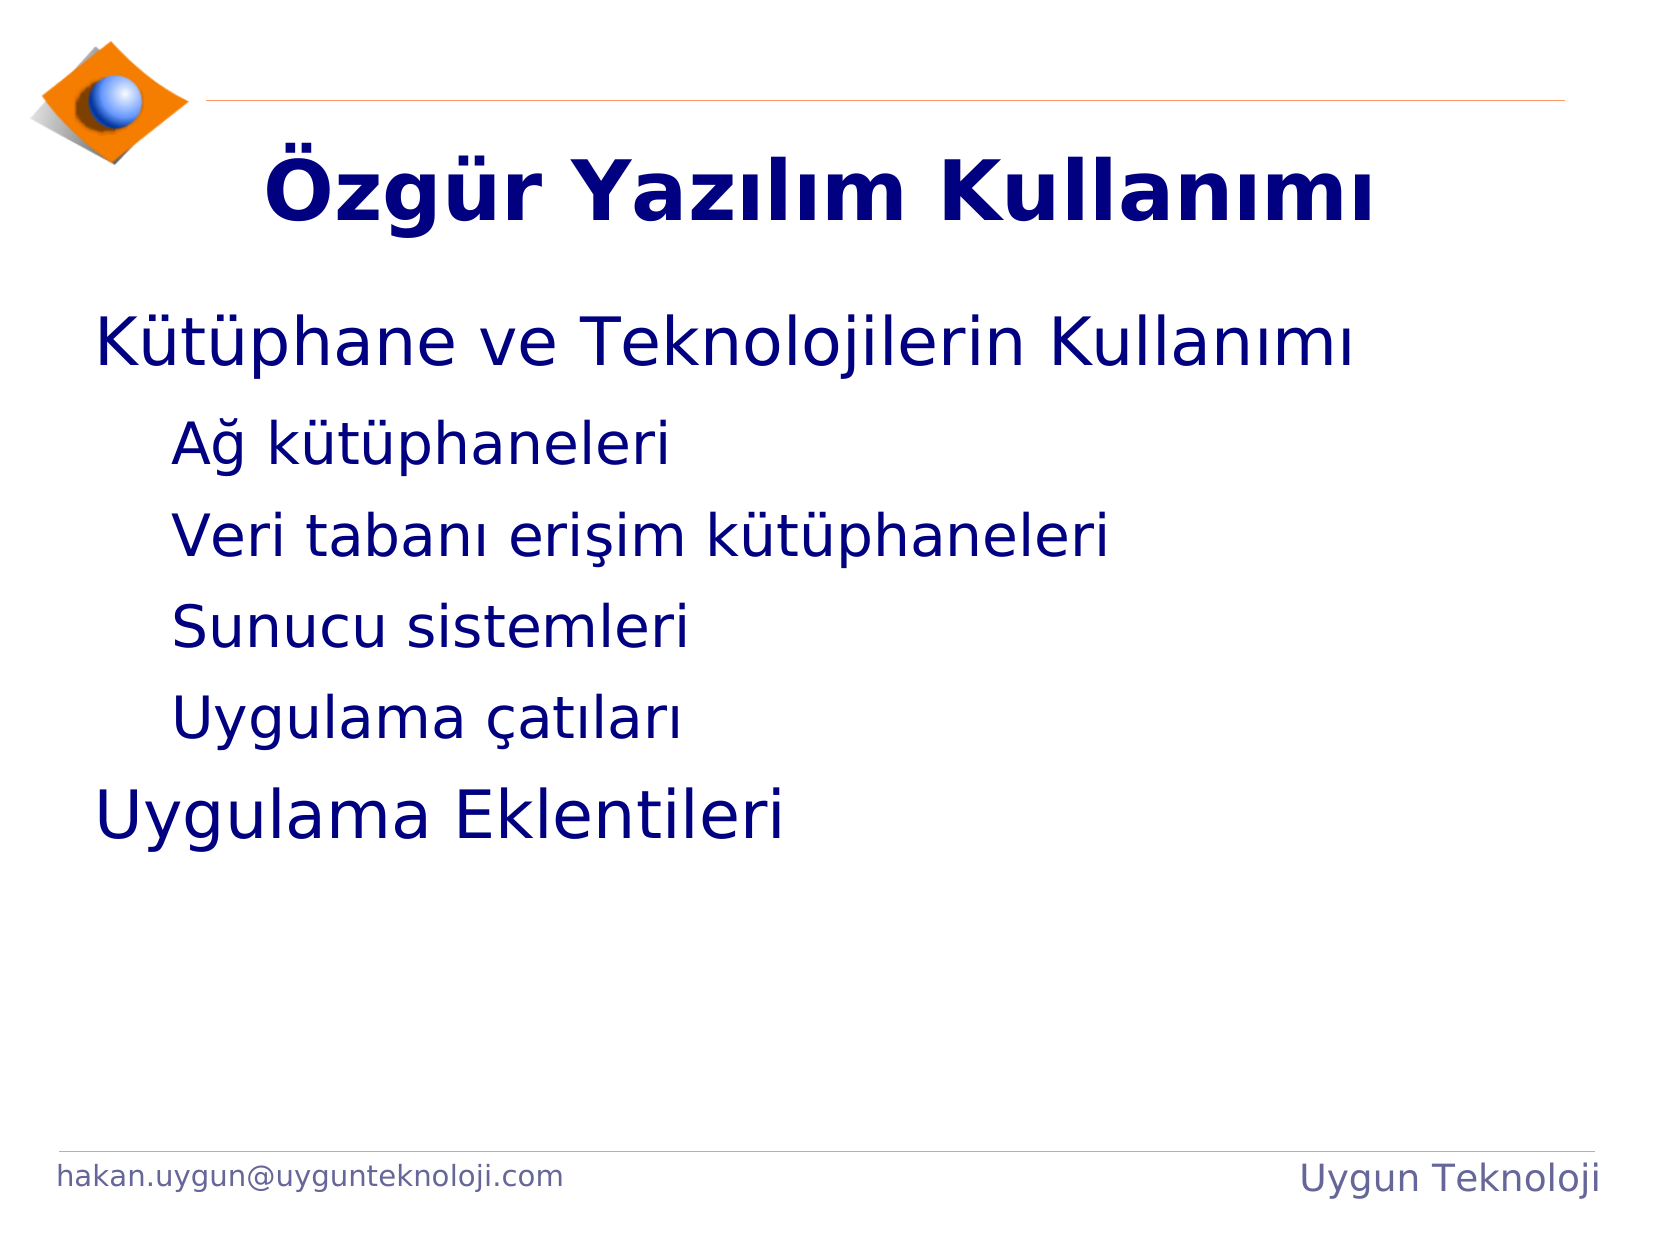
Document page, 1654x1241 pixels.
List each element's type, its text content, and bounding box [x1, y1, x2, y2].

picture [29, 29, 191, 178]
list Kütüphane ve Teknolojilerin Kullanımı Ağ kütüphaneleri Veri tabanı erişim kütüphaneleri Sunucu sistemleri Uygulama çatıları Uygulama Eklentileri [76, 303, 1565, 1108]
title Özgür Yazılım Kullanımı [76, 95, 1565, 288]
